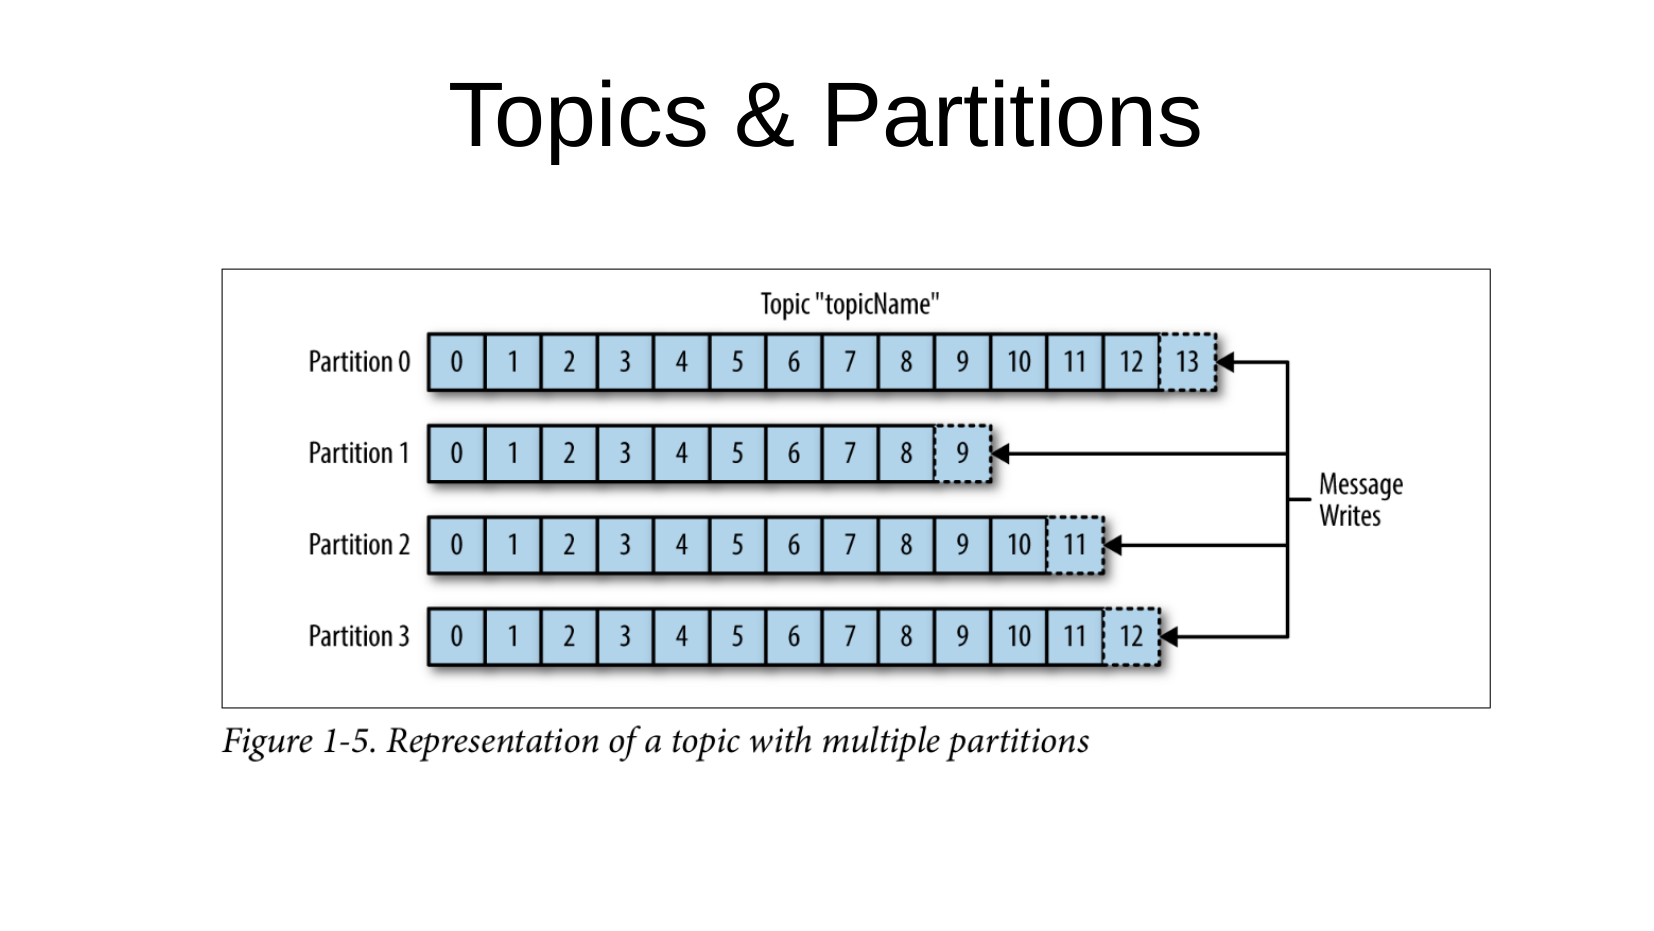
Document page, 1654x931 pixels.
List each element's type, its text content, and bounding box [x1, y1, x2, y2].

picture [159, 224, 1546, 768]
title Topics & Partitions [82, 37, 1571, 193]
